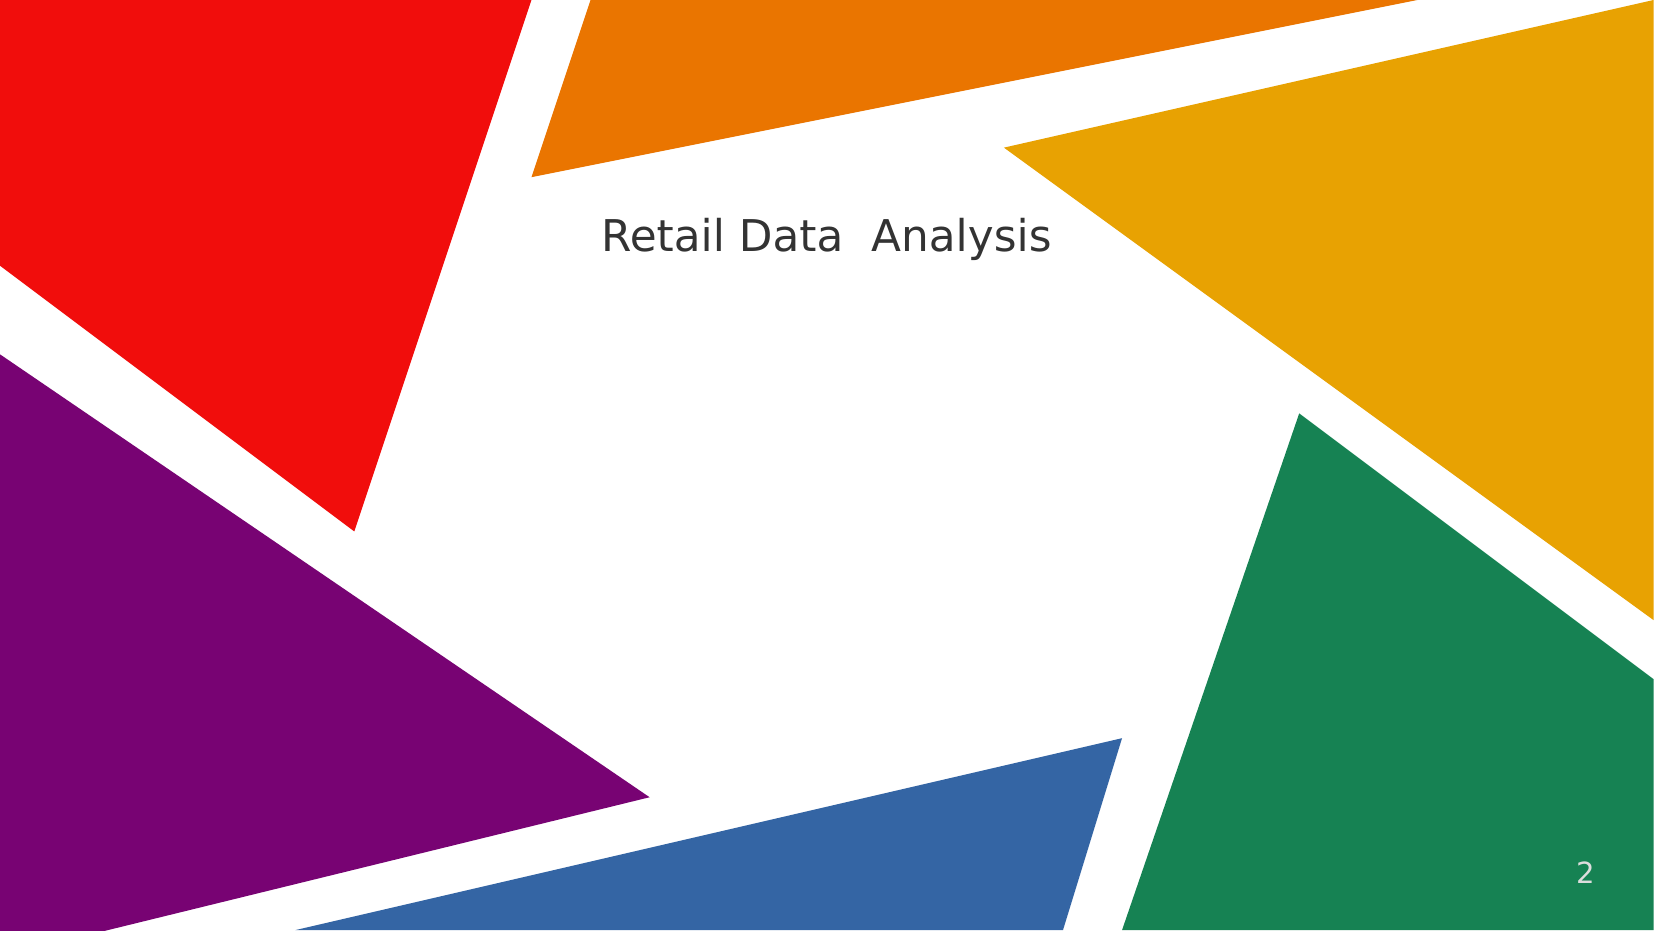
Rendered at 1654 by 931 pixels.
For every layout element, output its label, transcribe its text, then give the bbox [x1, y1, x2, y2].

title Retail Data Analysis [472, 147, 1182, 325]
